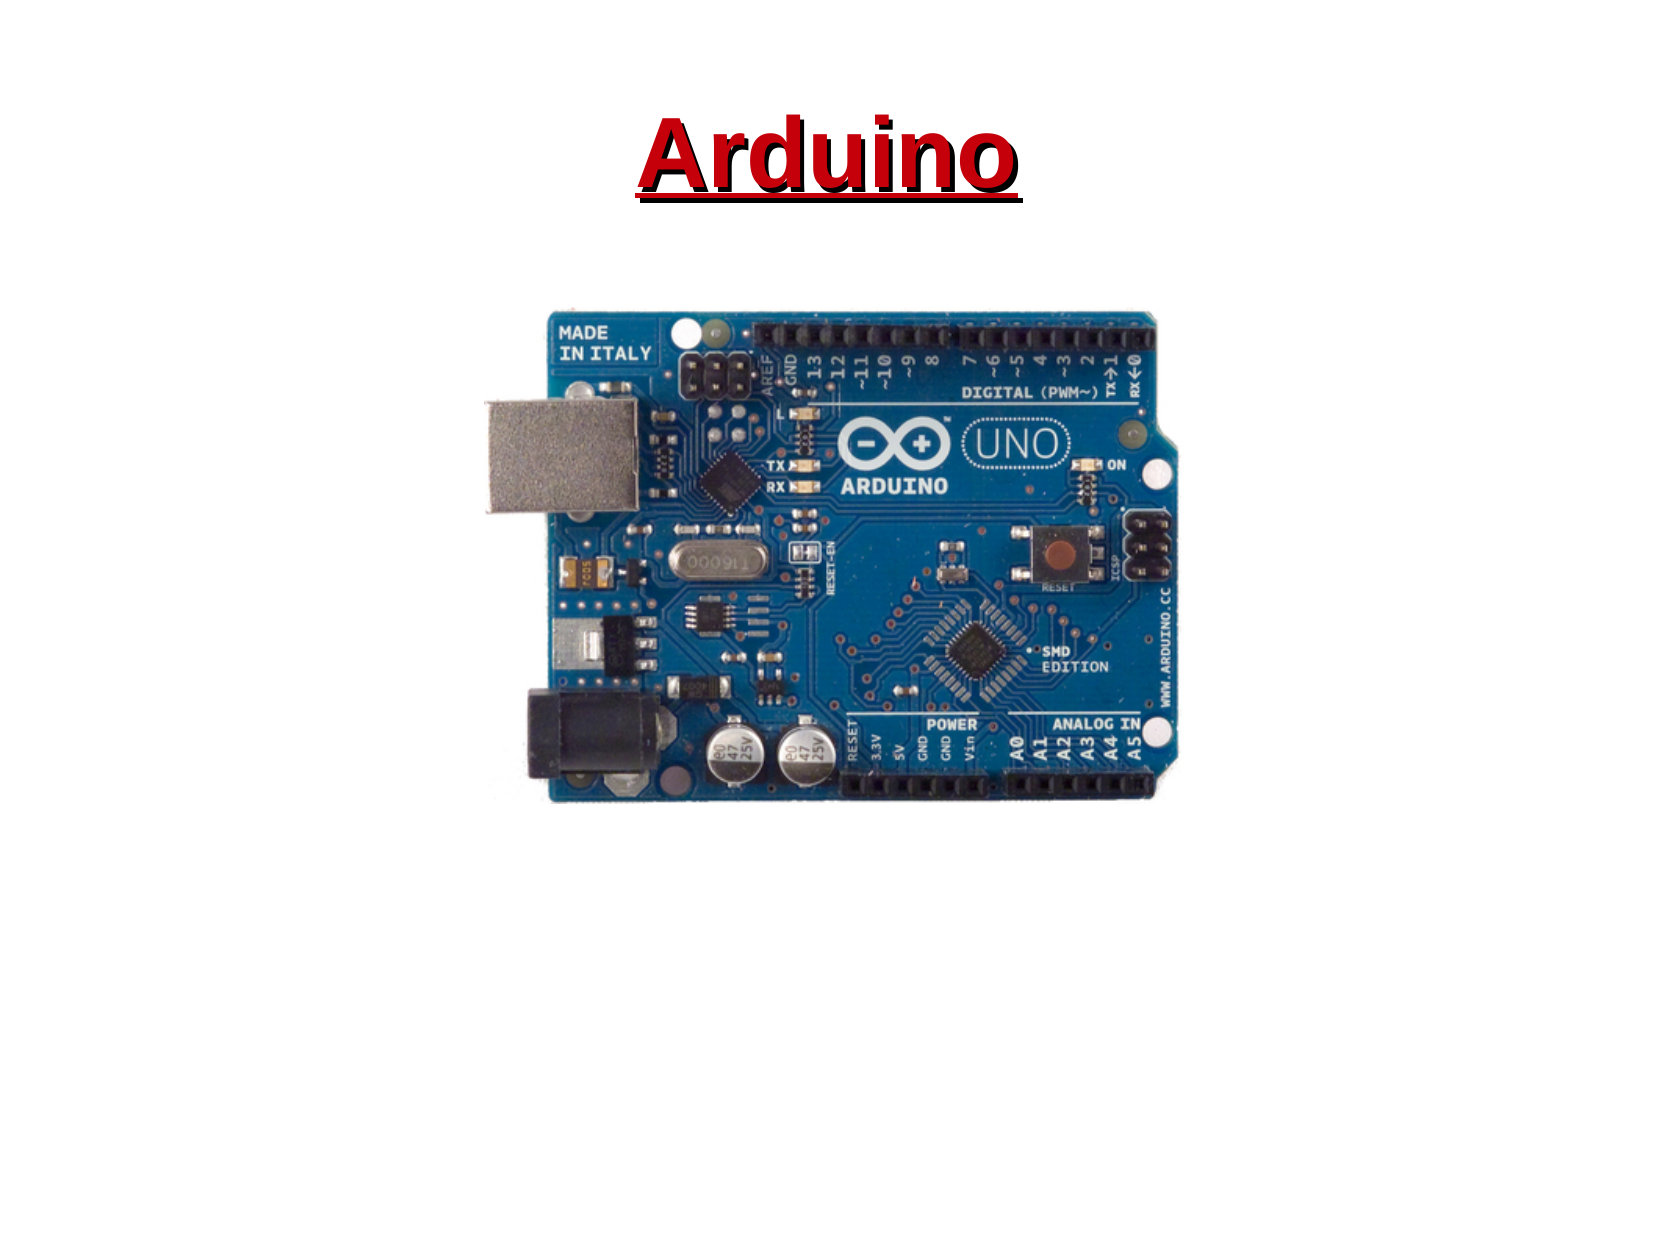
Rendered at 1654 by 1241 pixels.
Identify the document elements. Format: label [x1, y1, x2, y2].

picture [484, 307, 1188, 804]
subtitle [82, 49, 1571, 1010]
